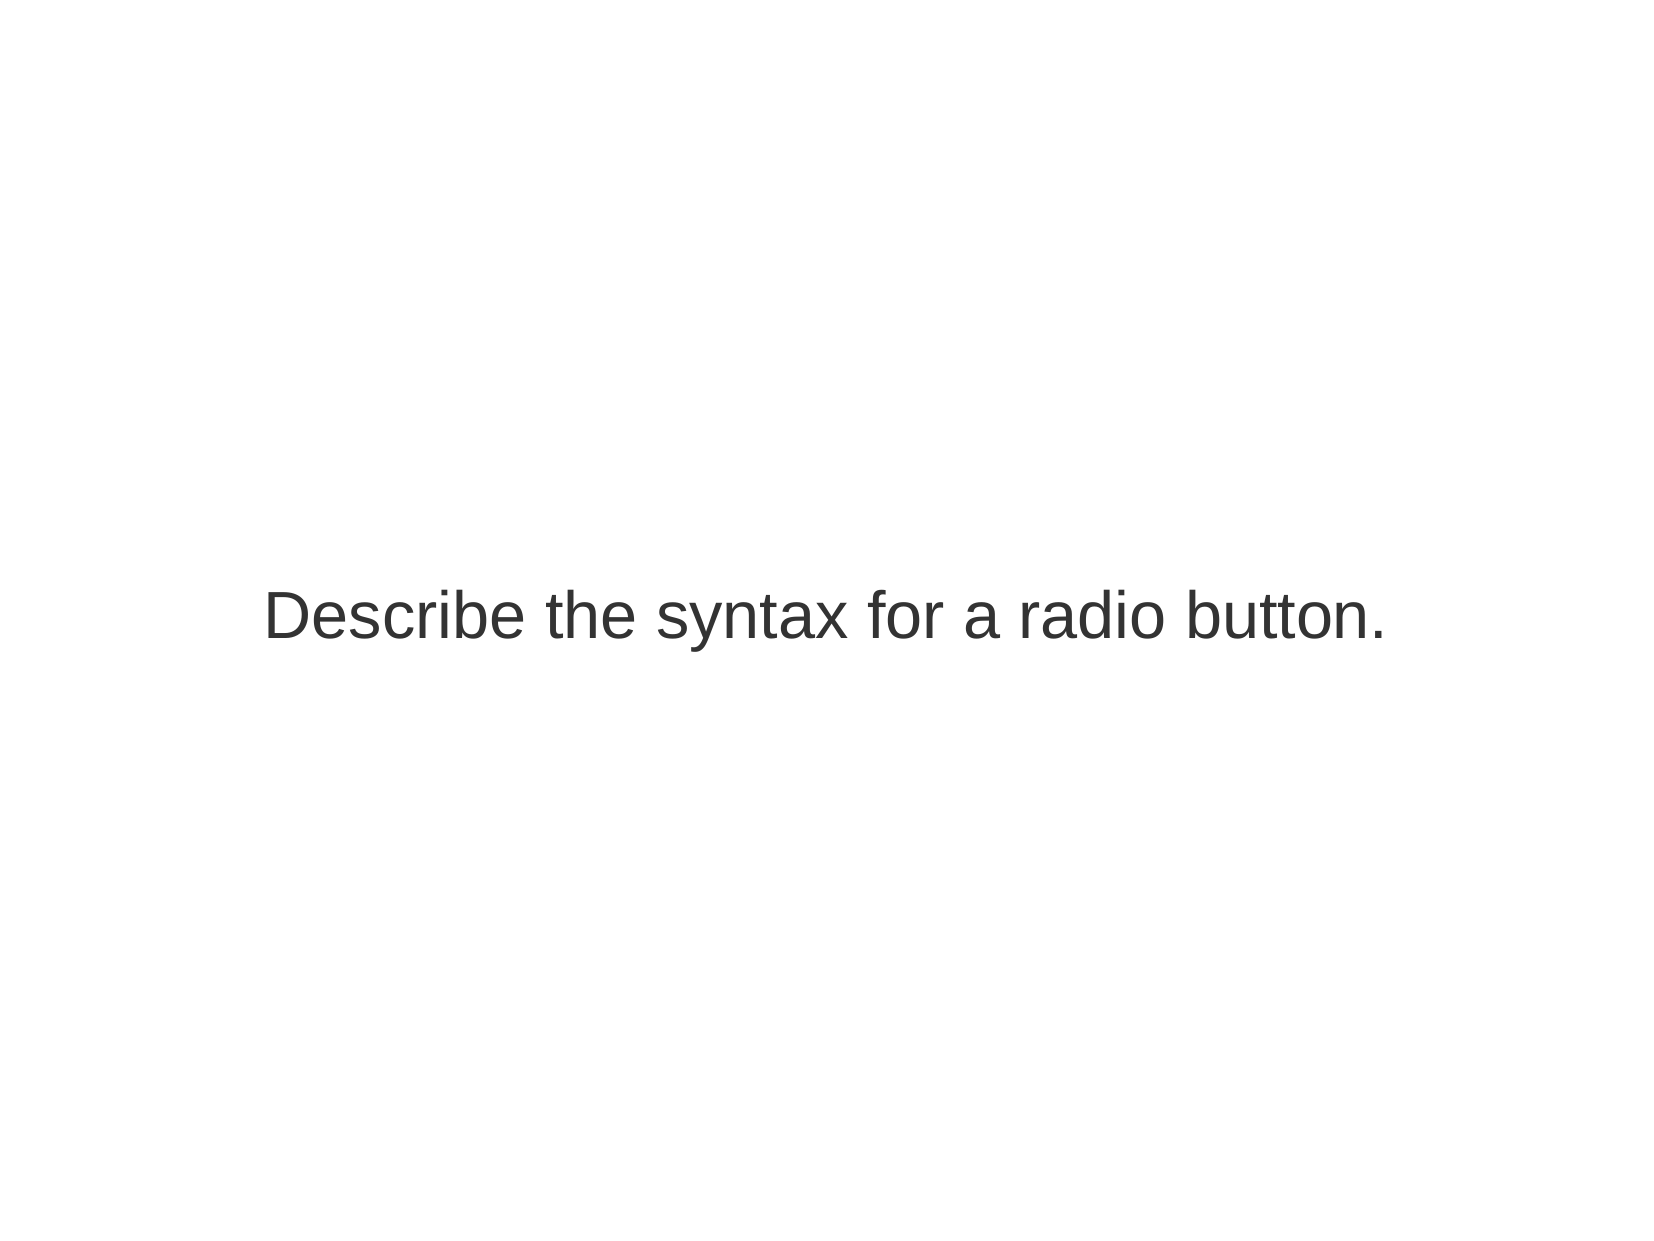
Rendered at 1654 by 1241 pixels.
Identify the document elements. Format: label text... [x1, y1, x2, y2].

subtitle Describe the syntax for a radio button. [82, 49, 1571, 1182]
